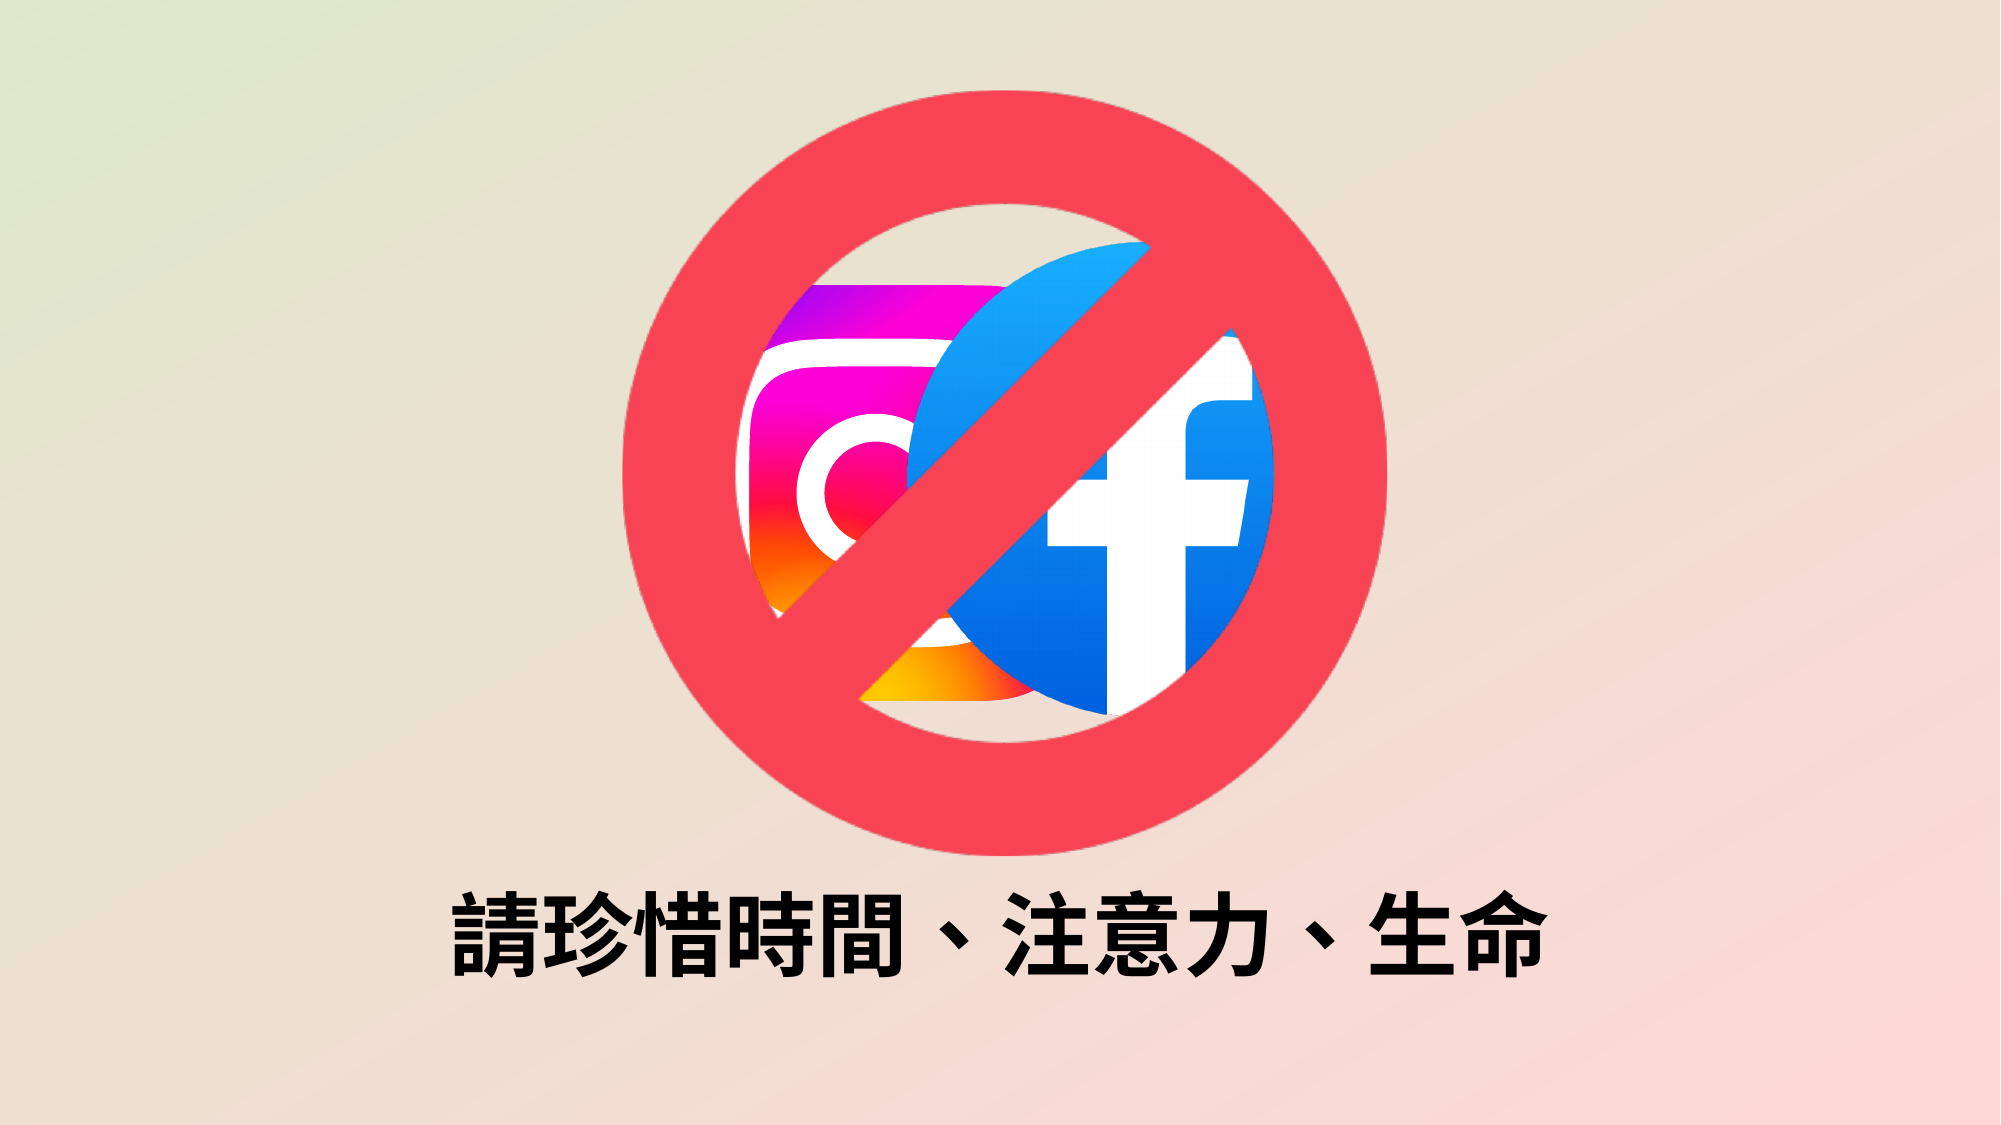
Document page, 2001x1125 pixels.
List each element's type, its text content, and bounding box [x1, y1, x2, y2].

picture [620, 88, 1388, 857]
title 請珍惜時間、注意力、生命 [438, 796, 1562, 1063]
